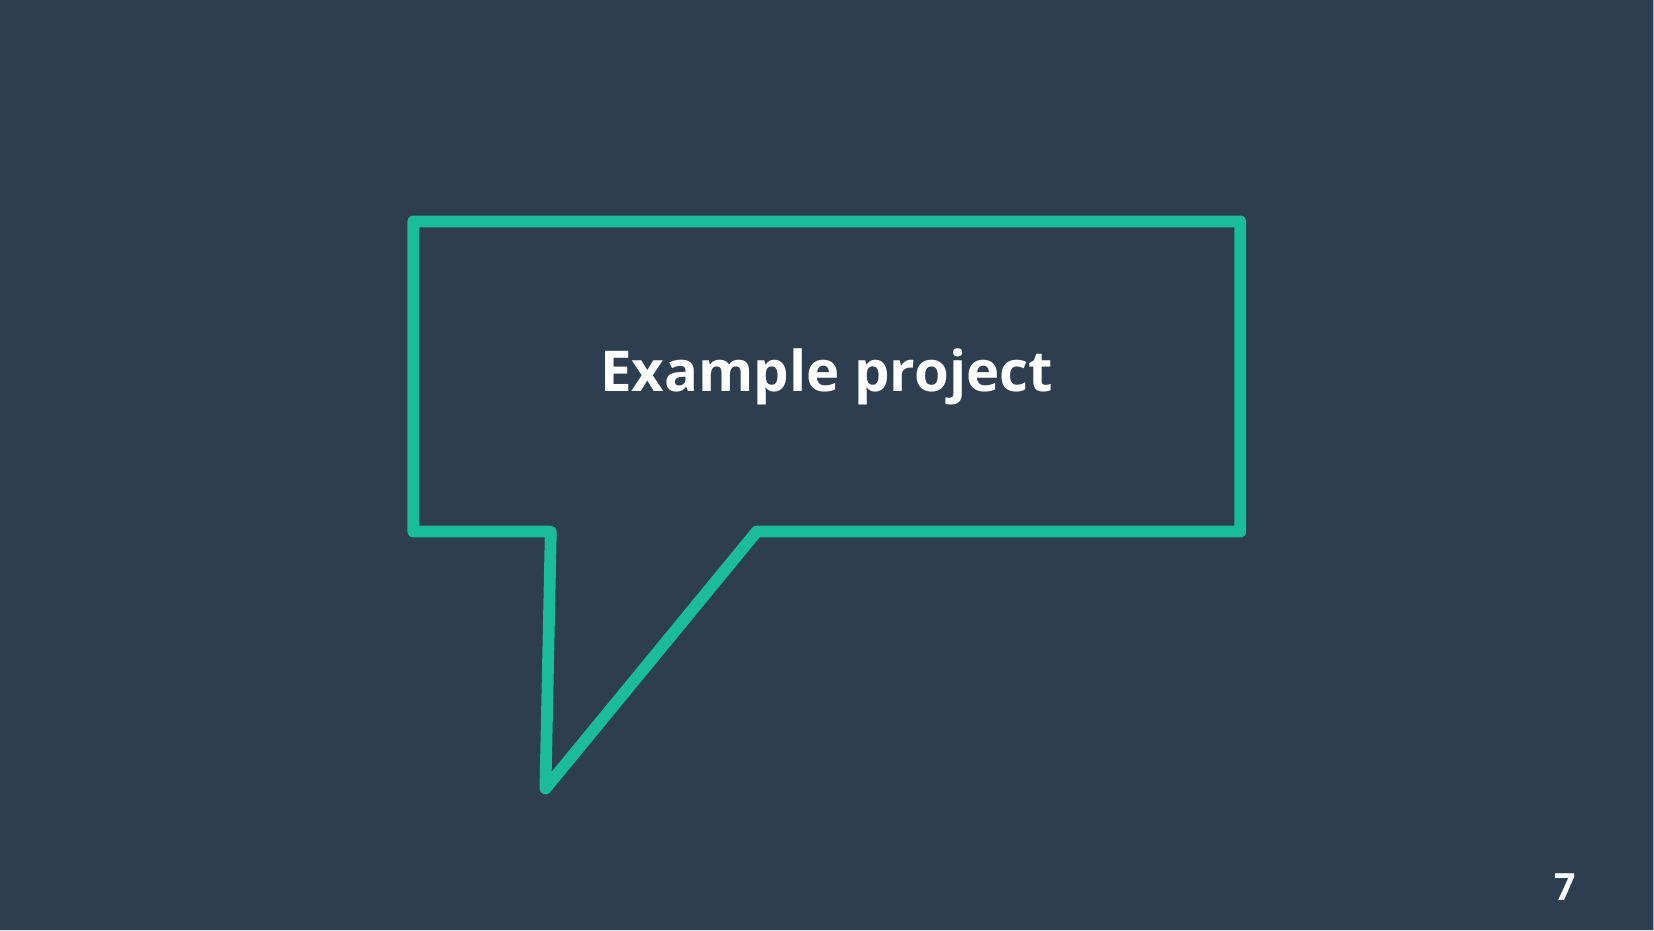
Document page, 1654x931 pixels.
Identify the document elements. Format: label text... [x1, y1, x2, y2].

title Example project [442, 236, 1211, 502]
